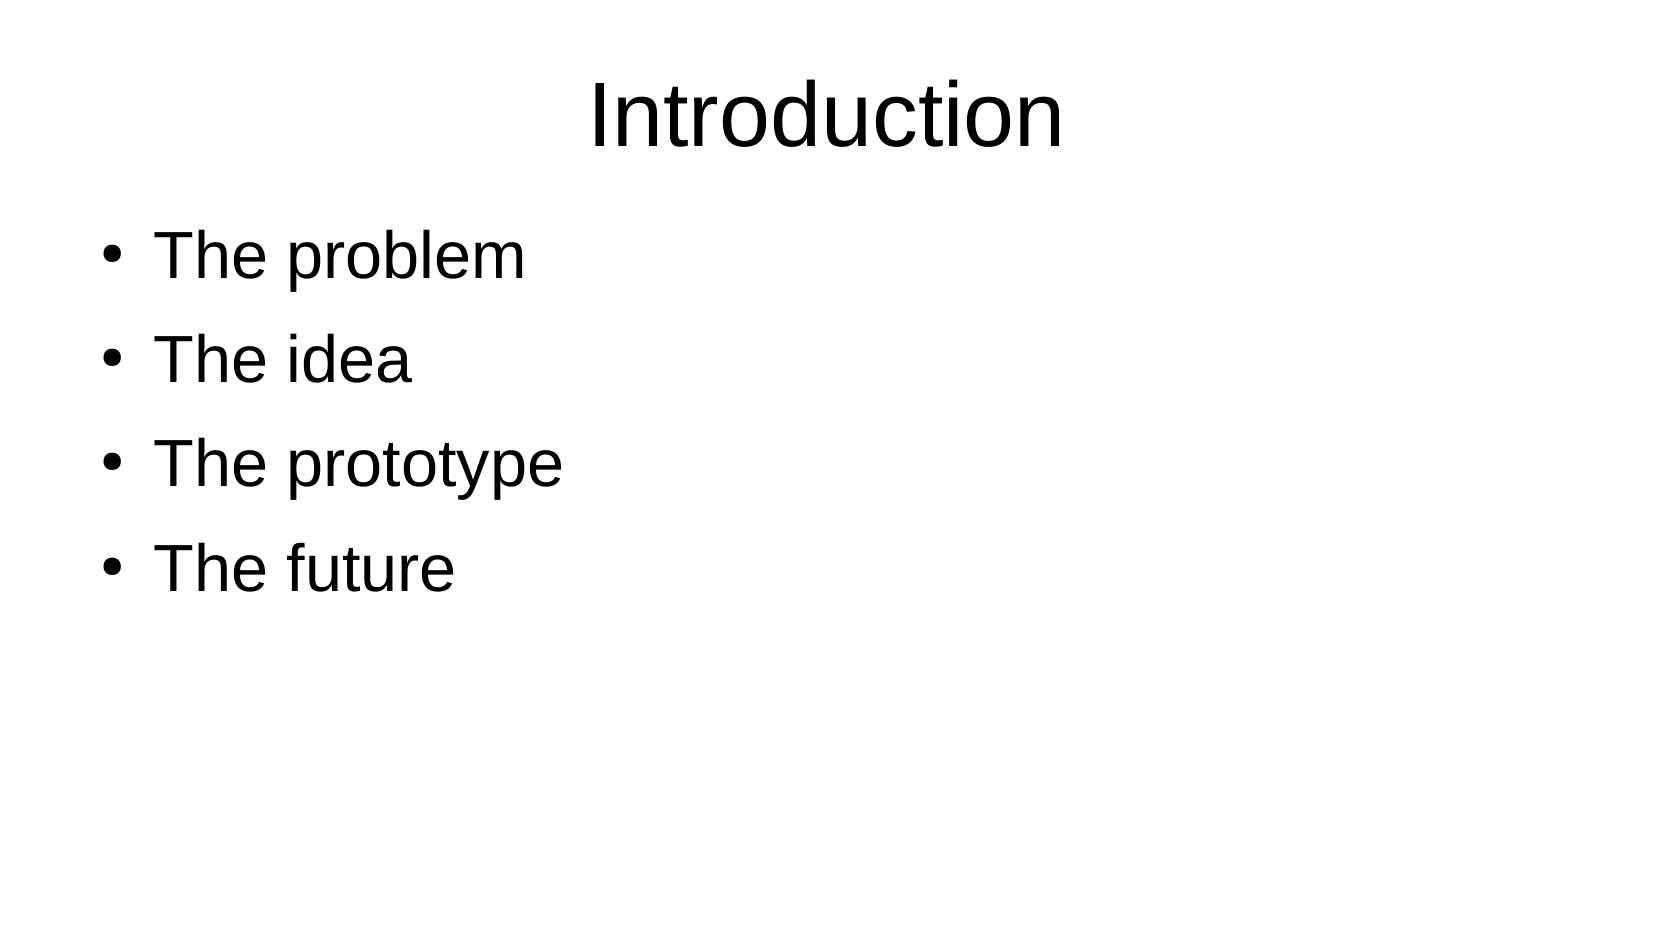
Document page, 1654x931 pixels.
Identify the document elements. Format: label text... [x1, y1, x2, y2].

list The problem The idea The prototype The future [82, 217, 1571, 758]
title Introduction [82, 37, 1571, 193]
